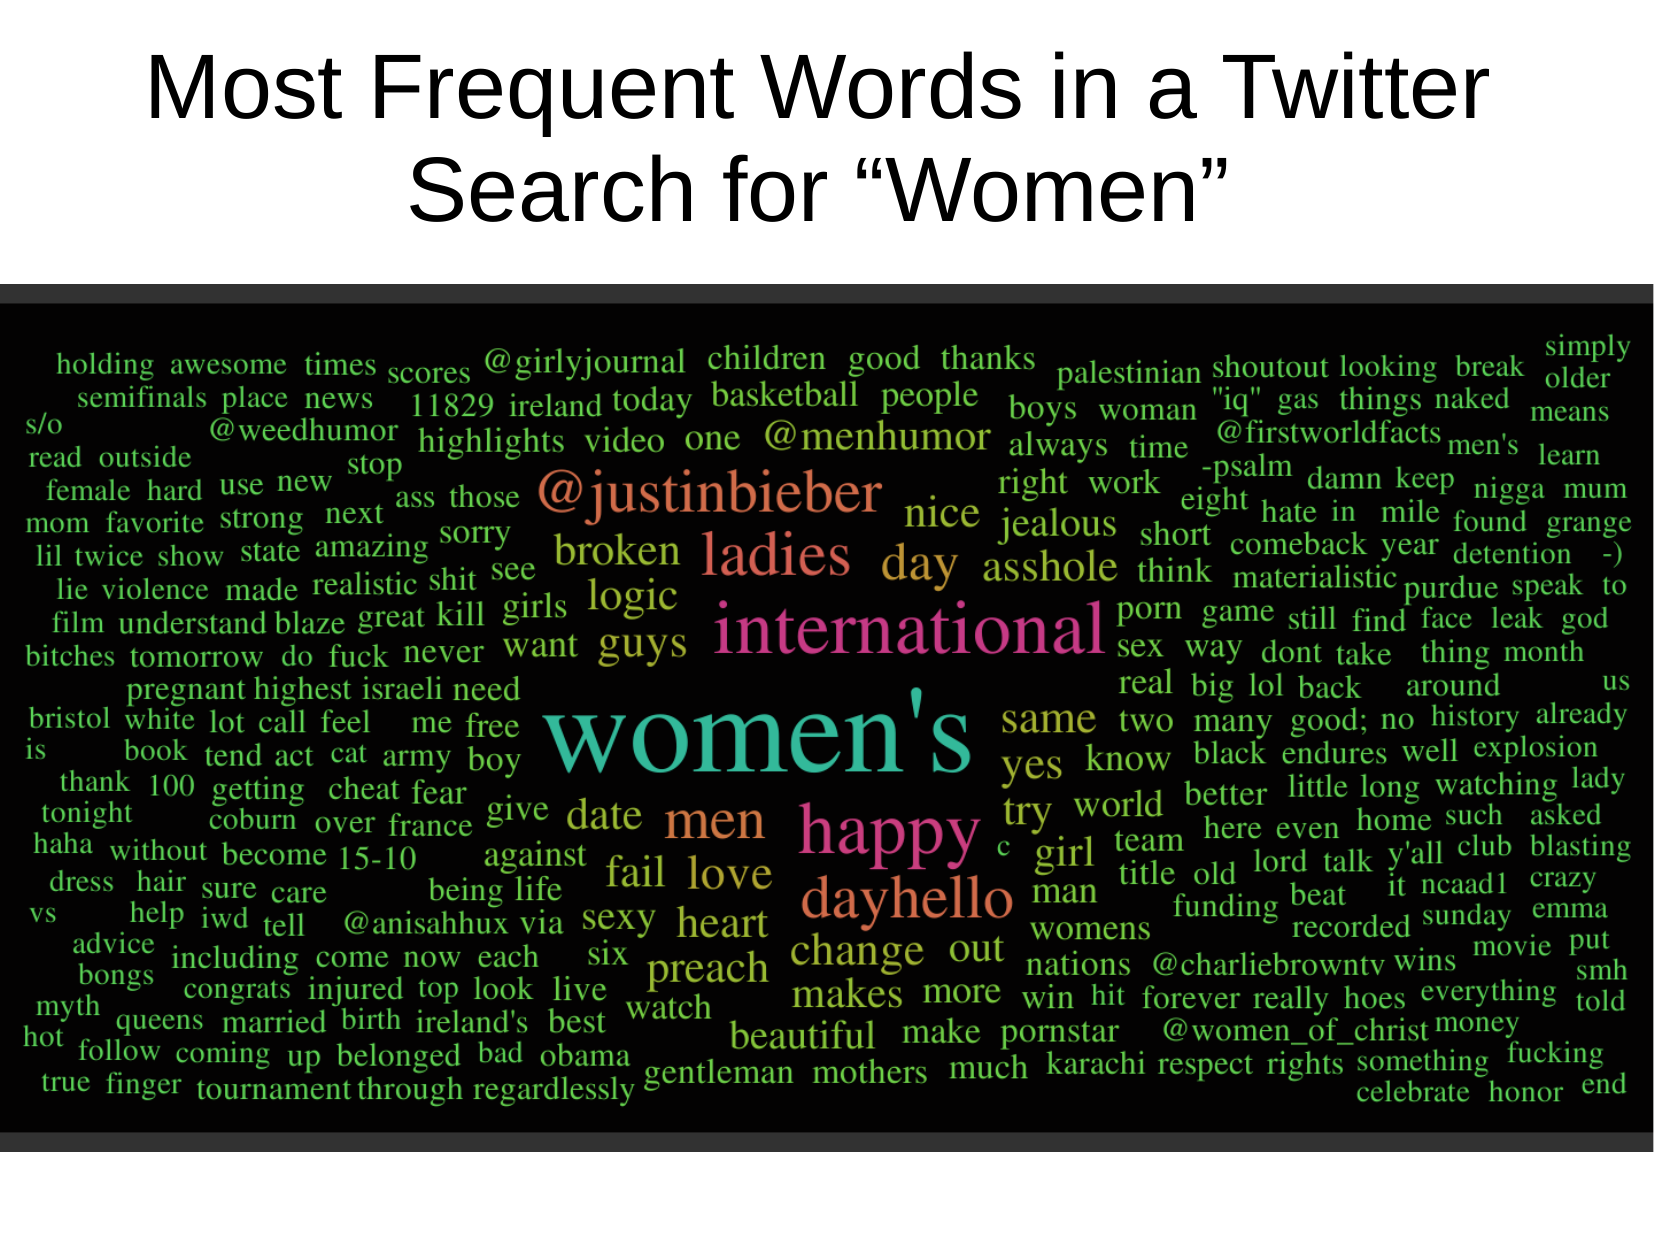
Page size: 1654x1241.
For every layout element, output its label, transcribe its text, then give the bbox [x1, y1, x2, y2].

picture [0, 284, 1654, 1152]
text_box Most Frequent Words in a Twitter Search for “Women” [80, 28, 1557, 249]
